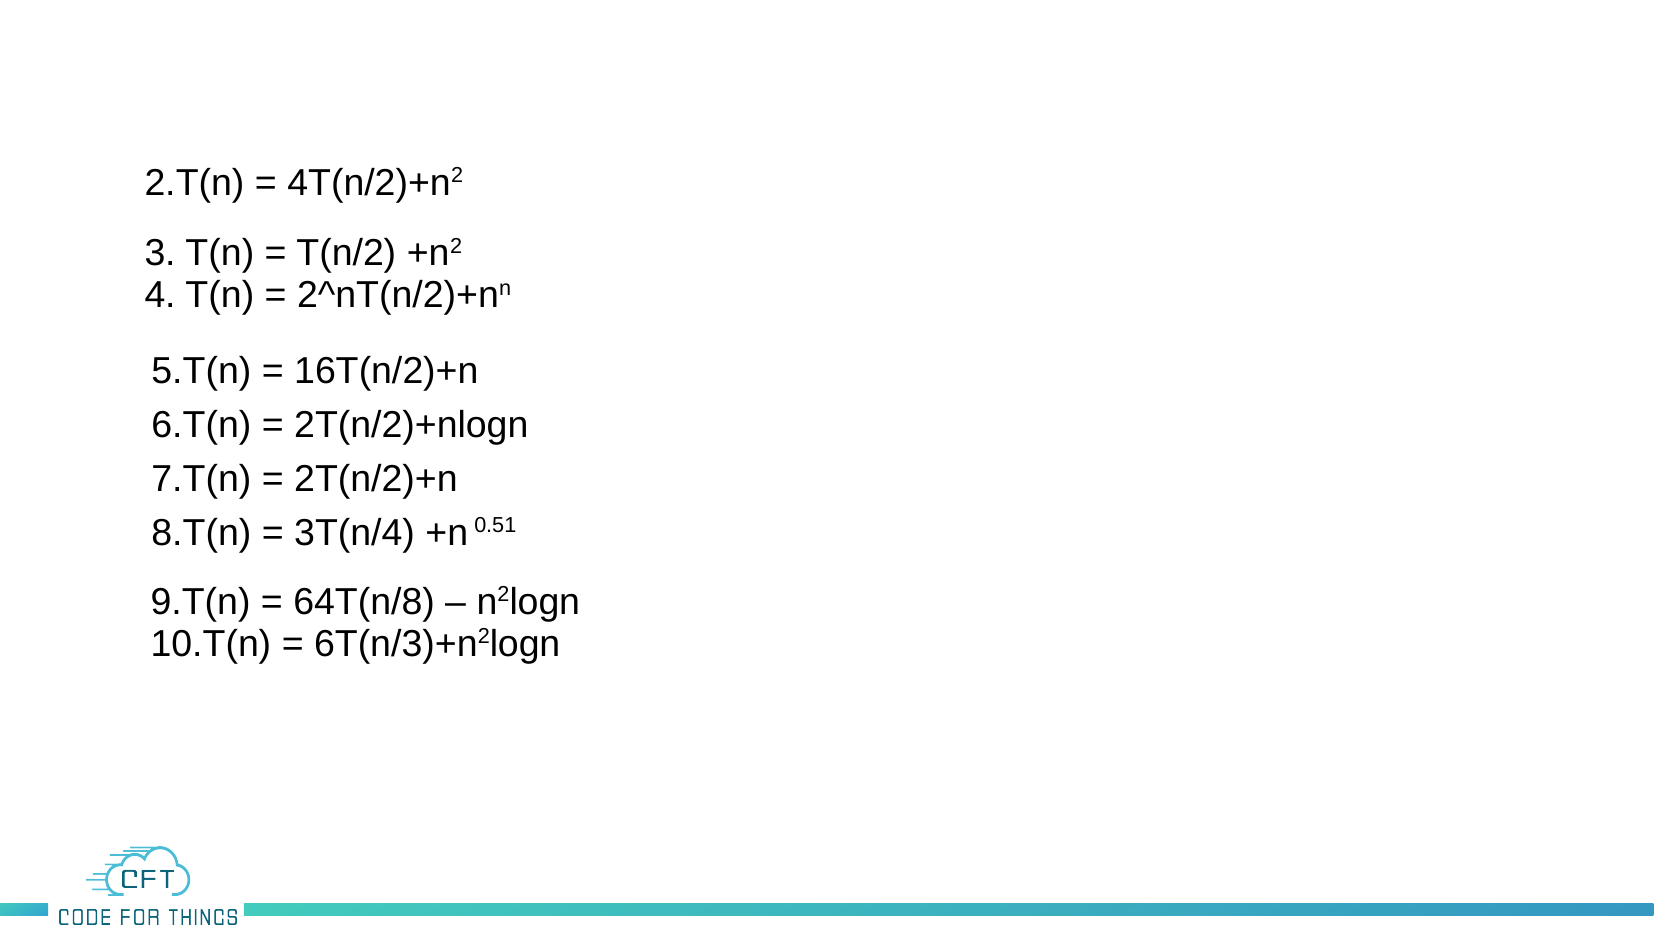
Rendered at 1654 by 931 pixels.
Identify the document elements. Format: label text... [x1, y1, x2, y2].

text_box 3. T(n) = T(n/2) +n2 4. T(n) = 2^nT(n/2)+nn [129, 224, 674, 366]
text_box 5.T(n) = 16T(n/2)+n 6.T(n) = 2T(n/2)+nlogn 7.T(n) = 2T(n/2)+n 8.T(n) = 3T(n/4) +n 0.51 [136, 342, 544, 561]
picture [59, 846, 237, 925]
text_box 2.T(n) = 4T(n/2)+n2 [129, 153, 479, 211]
text_box 9.T(n) = 64T(n/8) – n2logn 10.T(n) = 6T(n/3)+n2logn [135, 572, 595, 672]
